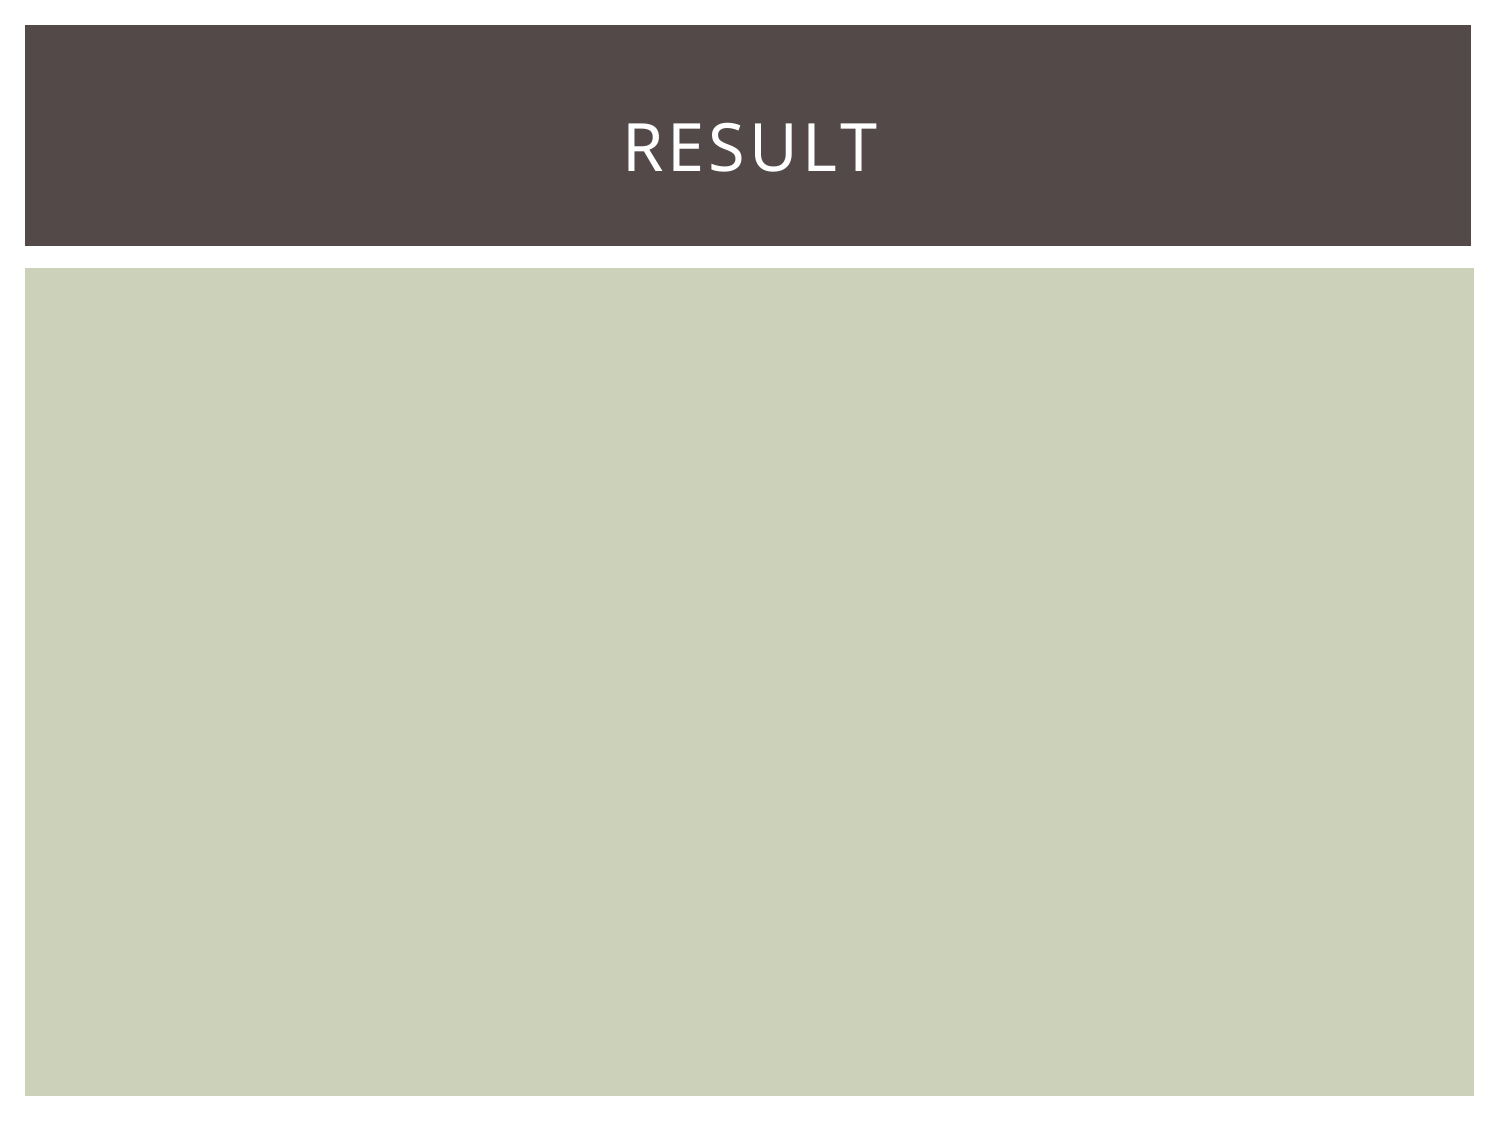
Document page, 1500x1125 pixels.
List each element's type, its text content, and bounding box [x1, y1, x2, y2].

title Result [62, 58, 1438, 232]
